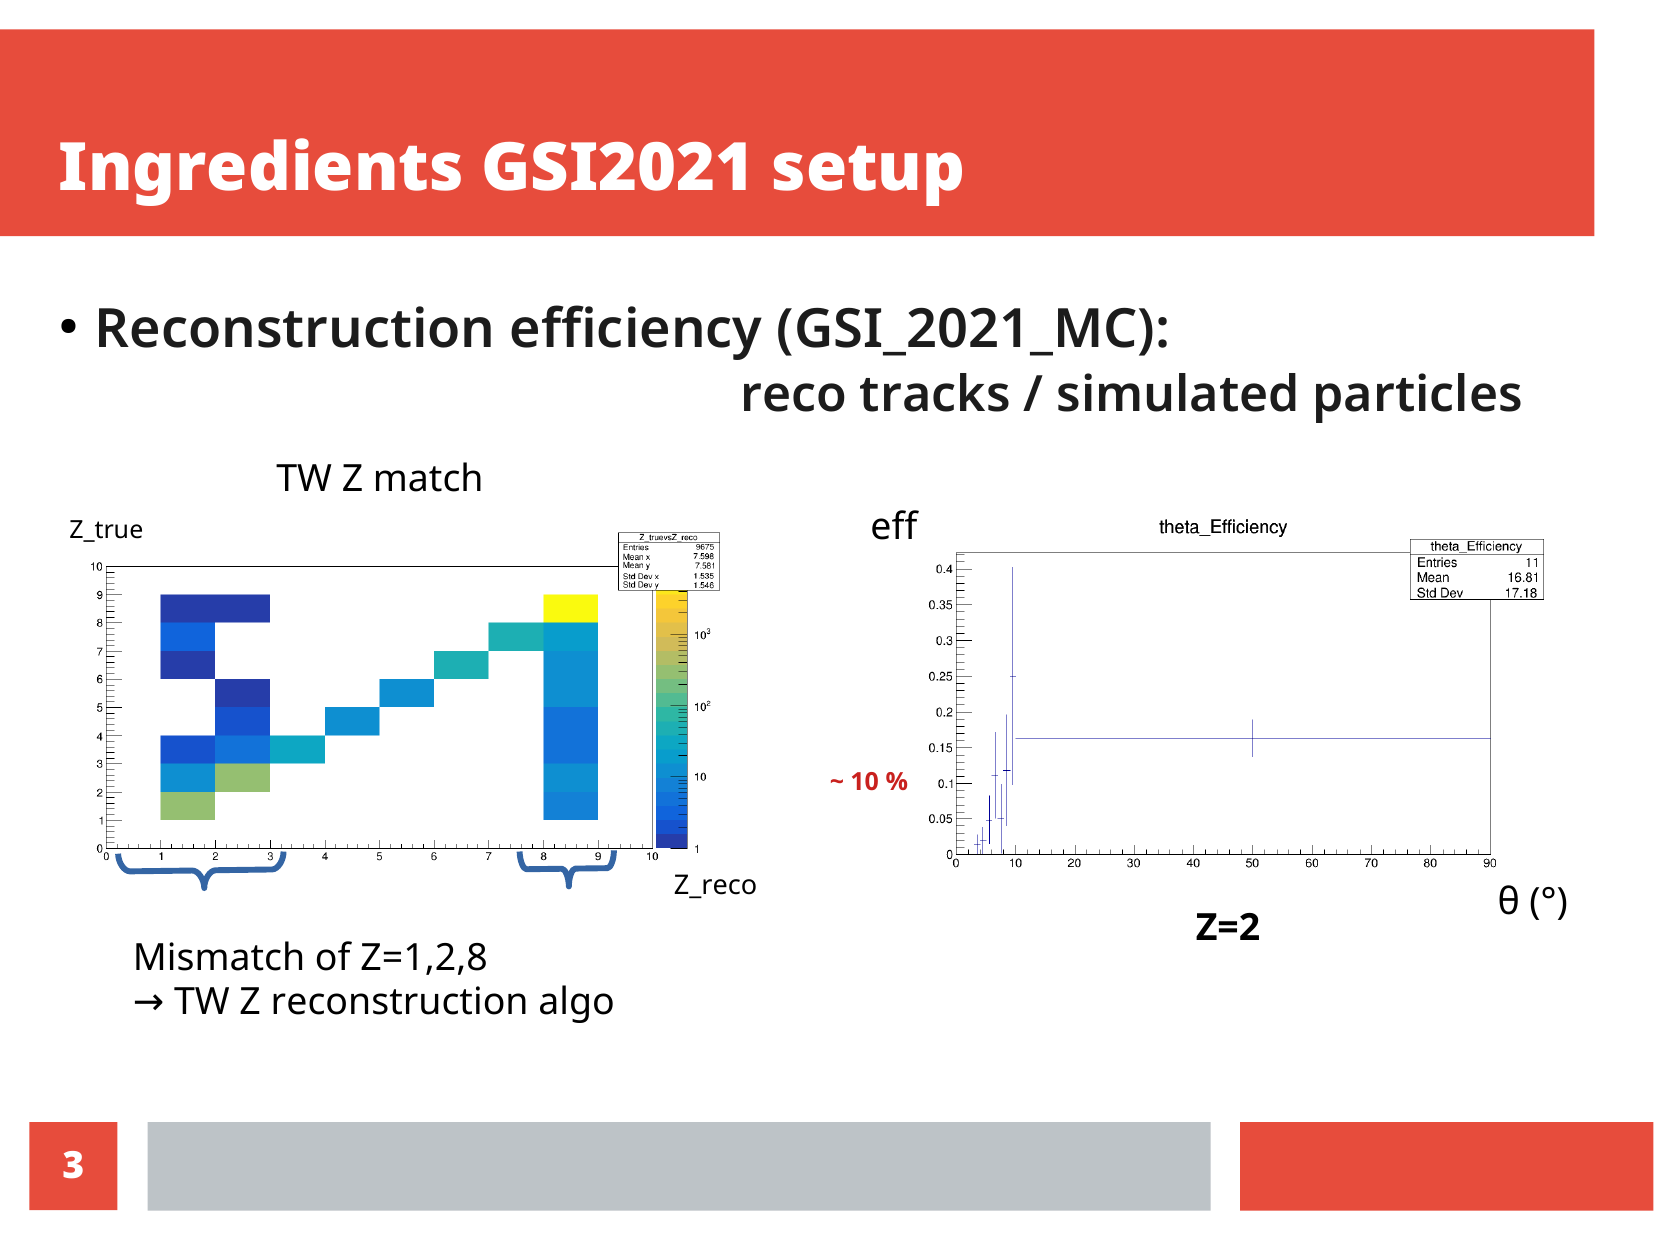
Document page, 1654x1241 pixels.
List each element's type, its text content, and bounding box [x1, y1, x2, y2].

text_box Z_reco [659, 862, 780, 909]
text_box Z_true [54, 507, 166, 552]
text_box Z=2 [1181, 897, 1296, 957]
text_box Mismatch of Z=1,2,8 → TW Z reconstruction algo [118, 927, 721, 1075]
text_box θ (°) [1482, 871, 1654, 1063]
text_box TW Z match [261, 448, 520, 508]
picture [903, 519, 1553, 887]
picture [72, 531, 721, 875]
text_box eff [855, 496, 969, 556]
title Ingredients GSI2021 setup [59, 59, 1594, 207]
text_box ~ 10 % [814, 759, 944, 804]
list Reconstruction efficiency (GSI_2021_MC): reco tracks / simulated particles [59, 295, 1565, 1063]
